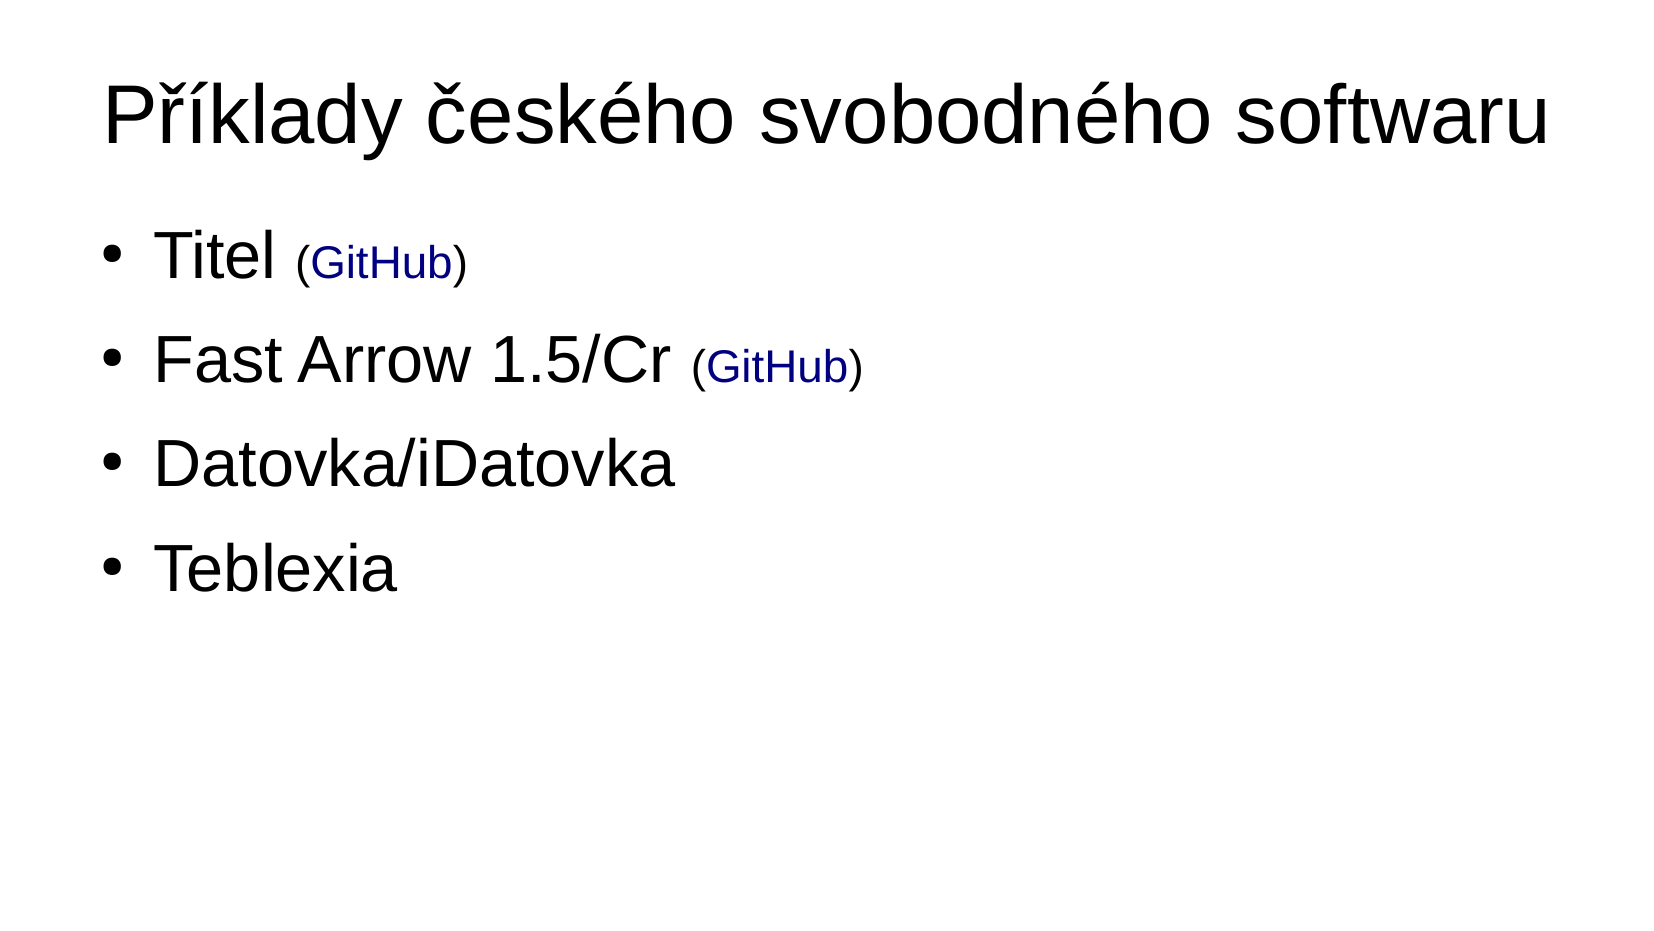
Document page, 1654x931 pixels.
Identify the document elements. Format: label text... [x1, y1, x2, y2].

title Příklady českého svobodného softwaru [82, 37, 1571, 193]
list Titel (GitHub) Fast Arrow 1.5/Cr (GitHub) Datovka/iDatovka Teblexia [82, 217, 1571, 758]
